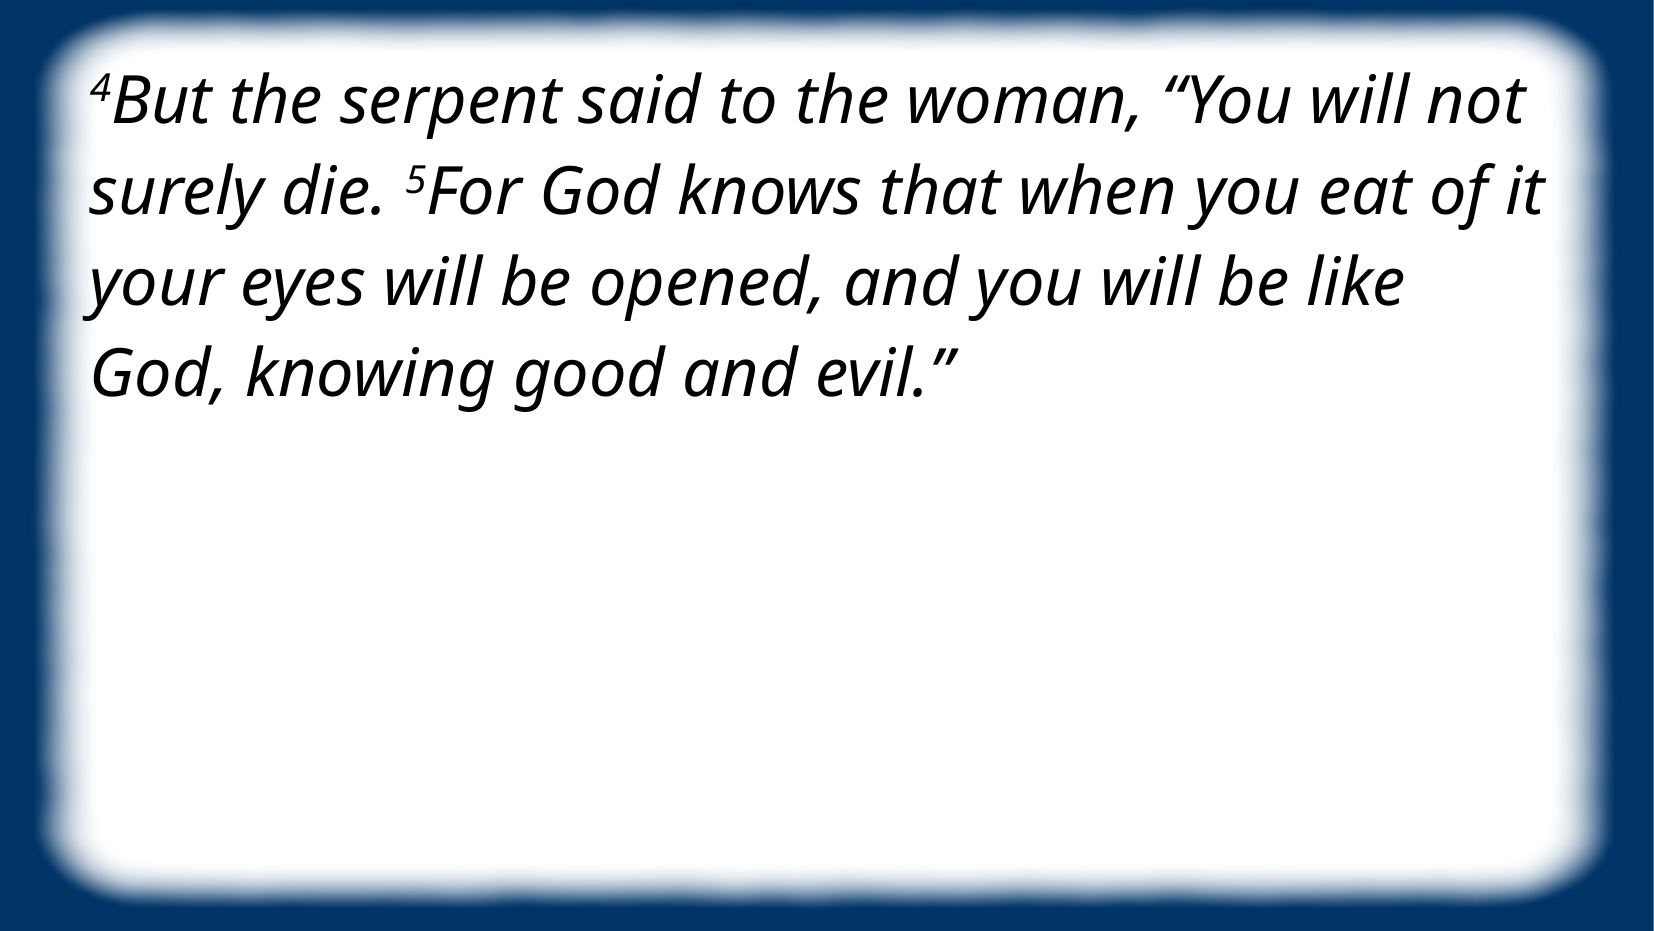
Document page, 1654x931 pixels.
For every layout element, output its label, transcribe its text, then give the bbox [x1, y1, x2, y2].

text_box 4But the serpent said to the woman, “You will not surely die. 5For God knows that when you eat of it your eyes will be opened, and you will be like God, knowing good and evil.” [75, 45, 1576, 436]
picture [0, 0, 1654, 931]
